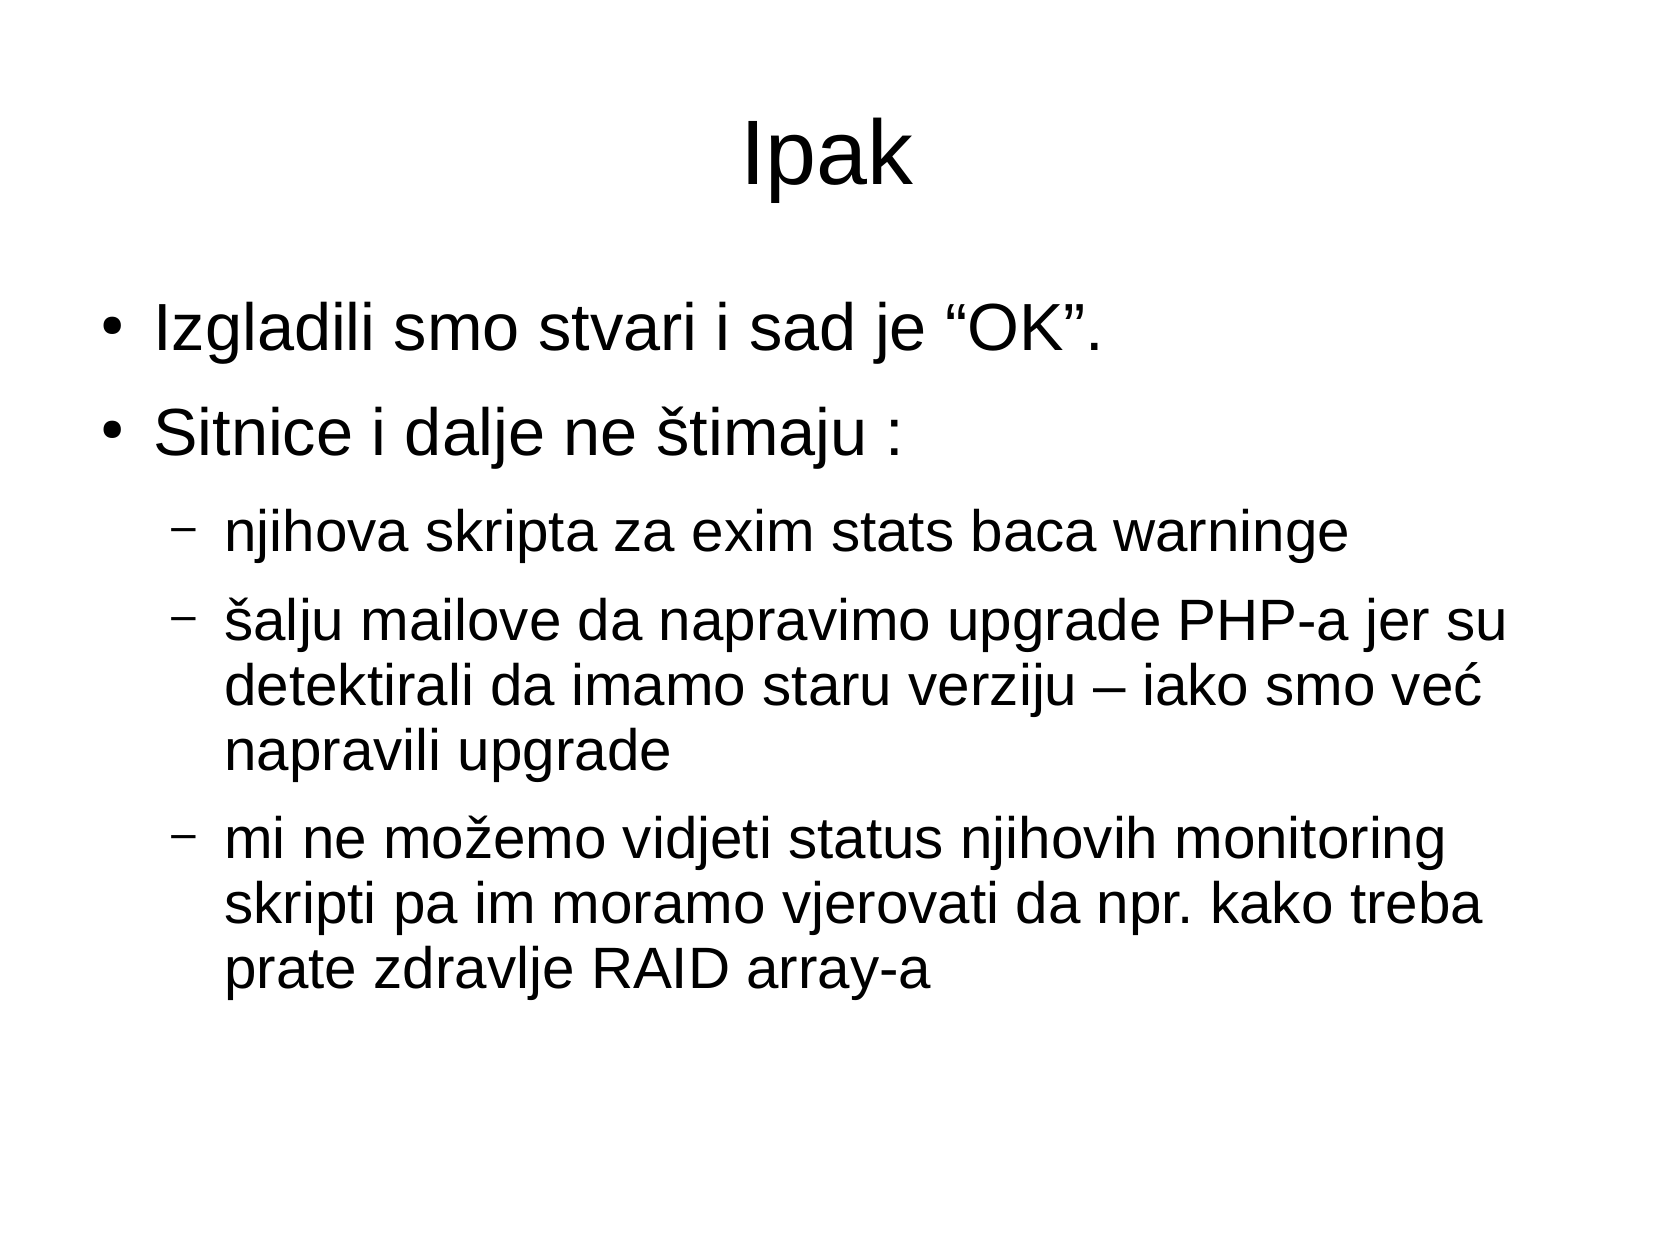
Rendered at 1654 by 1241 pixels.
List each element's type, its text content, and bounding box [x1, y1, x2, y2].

list Izgladili smo stvari i sad je “OK”. Sitnice i dalje ne štimaju : njihova skripta za exim stats baca warninge šalju mailove da napravimo upgrade PHP-a jer su detektirali da imamo staru verziju – iako smo već napravili upgrade mi ne možemo vidjeti status njihovih monitoring skripti pa im moramo vjerovati da npr. kako treba prate zdravlje RAID array-a [82, 290, 1571, 1010]
title Ipak [82, 49, 1571, 257]
